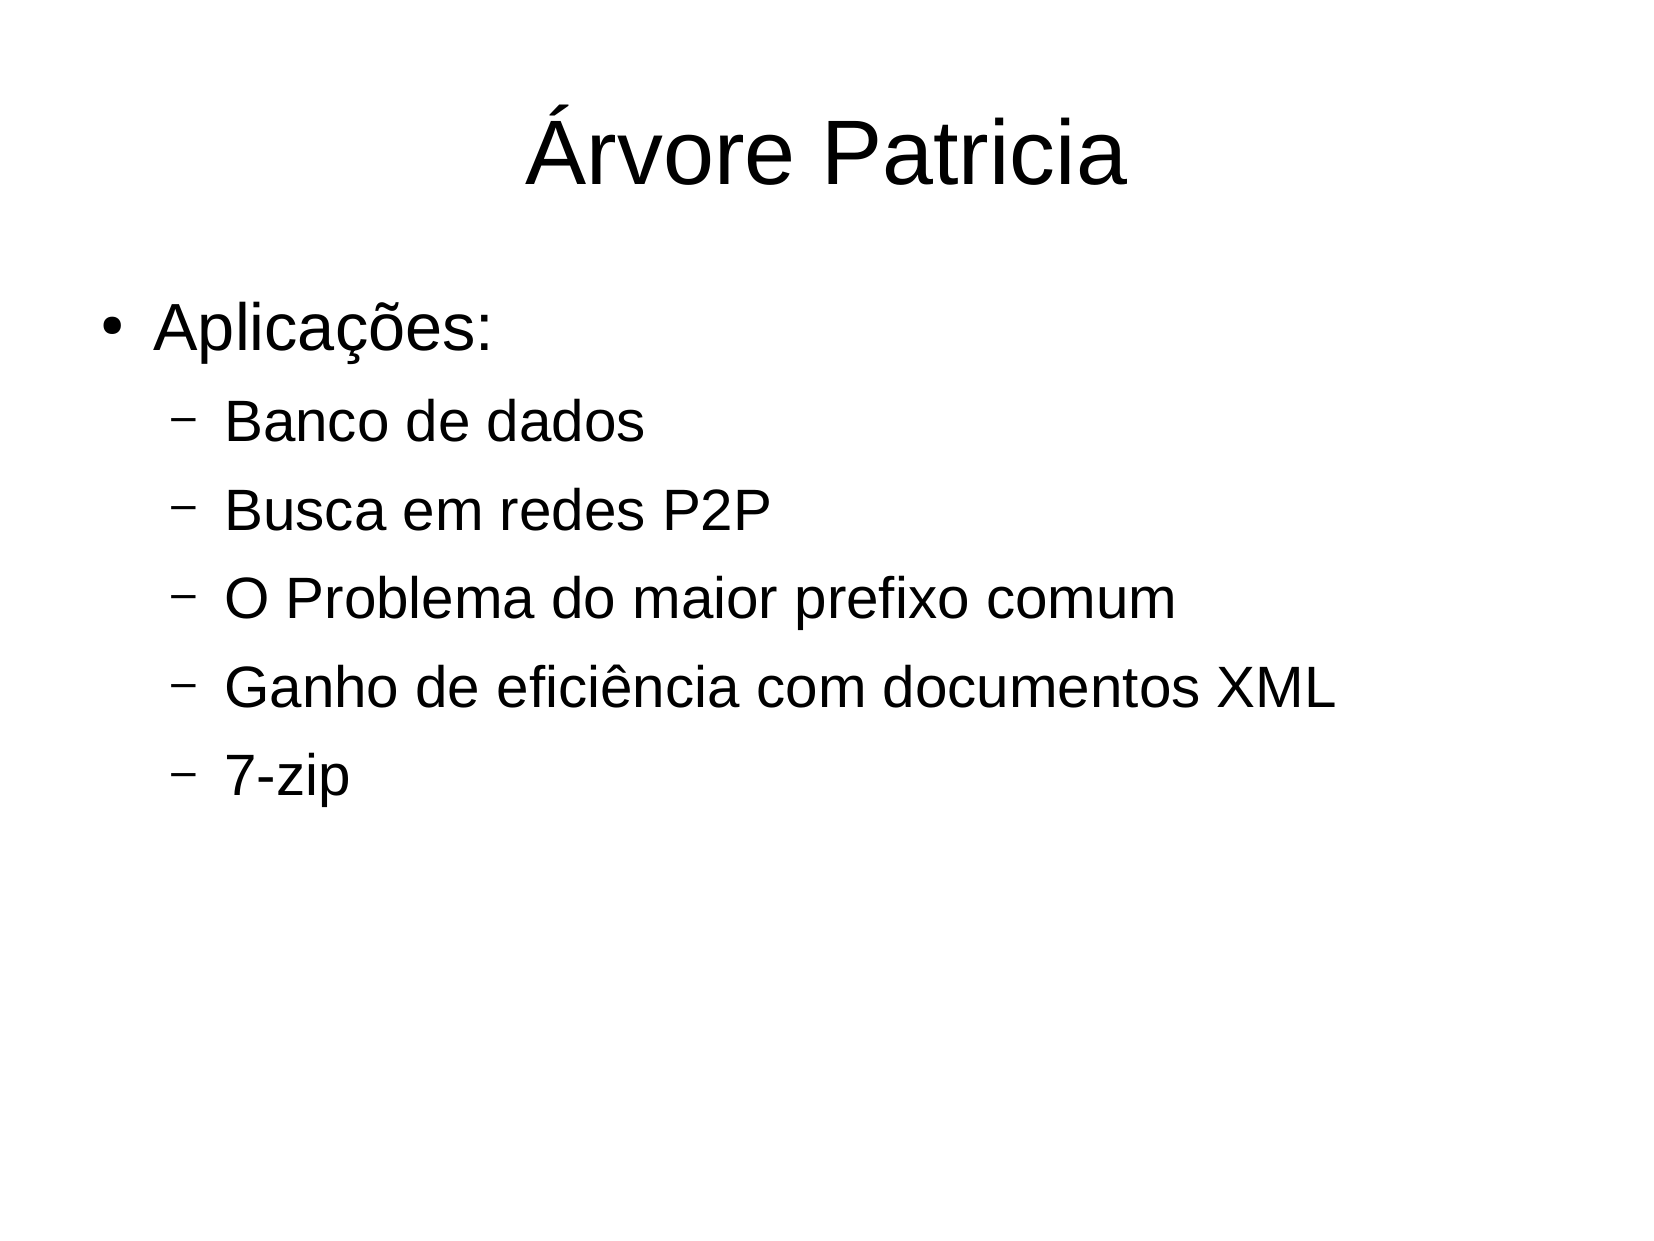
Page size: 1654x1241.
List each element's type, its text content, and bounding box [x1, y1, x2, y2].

title Árvore Patricia [82, 49, 1571, 257]
list Aplicações: Banco de dados Busca em redes P2P O Problema do maior prefixo comum Ganho de eficiência com documentos XML 7-zip [82, 290, 1571, 1010]
